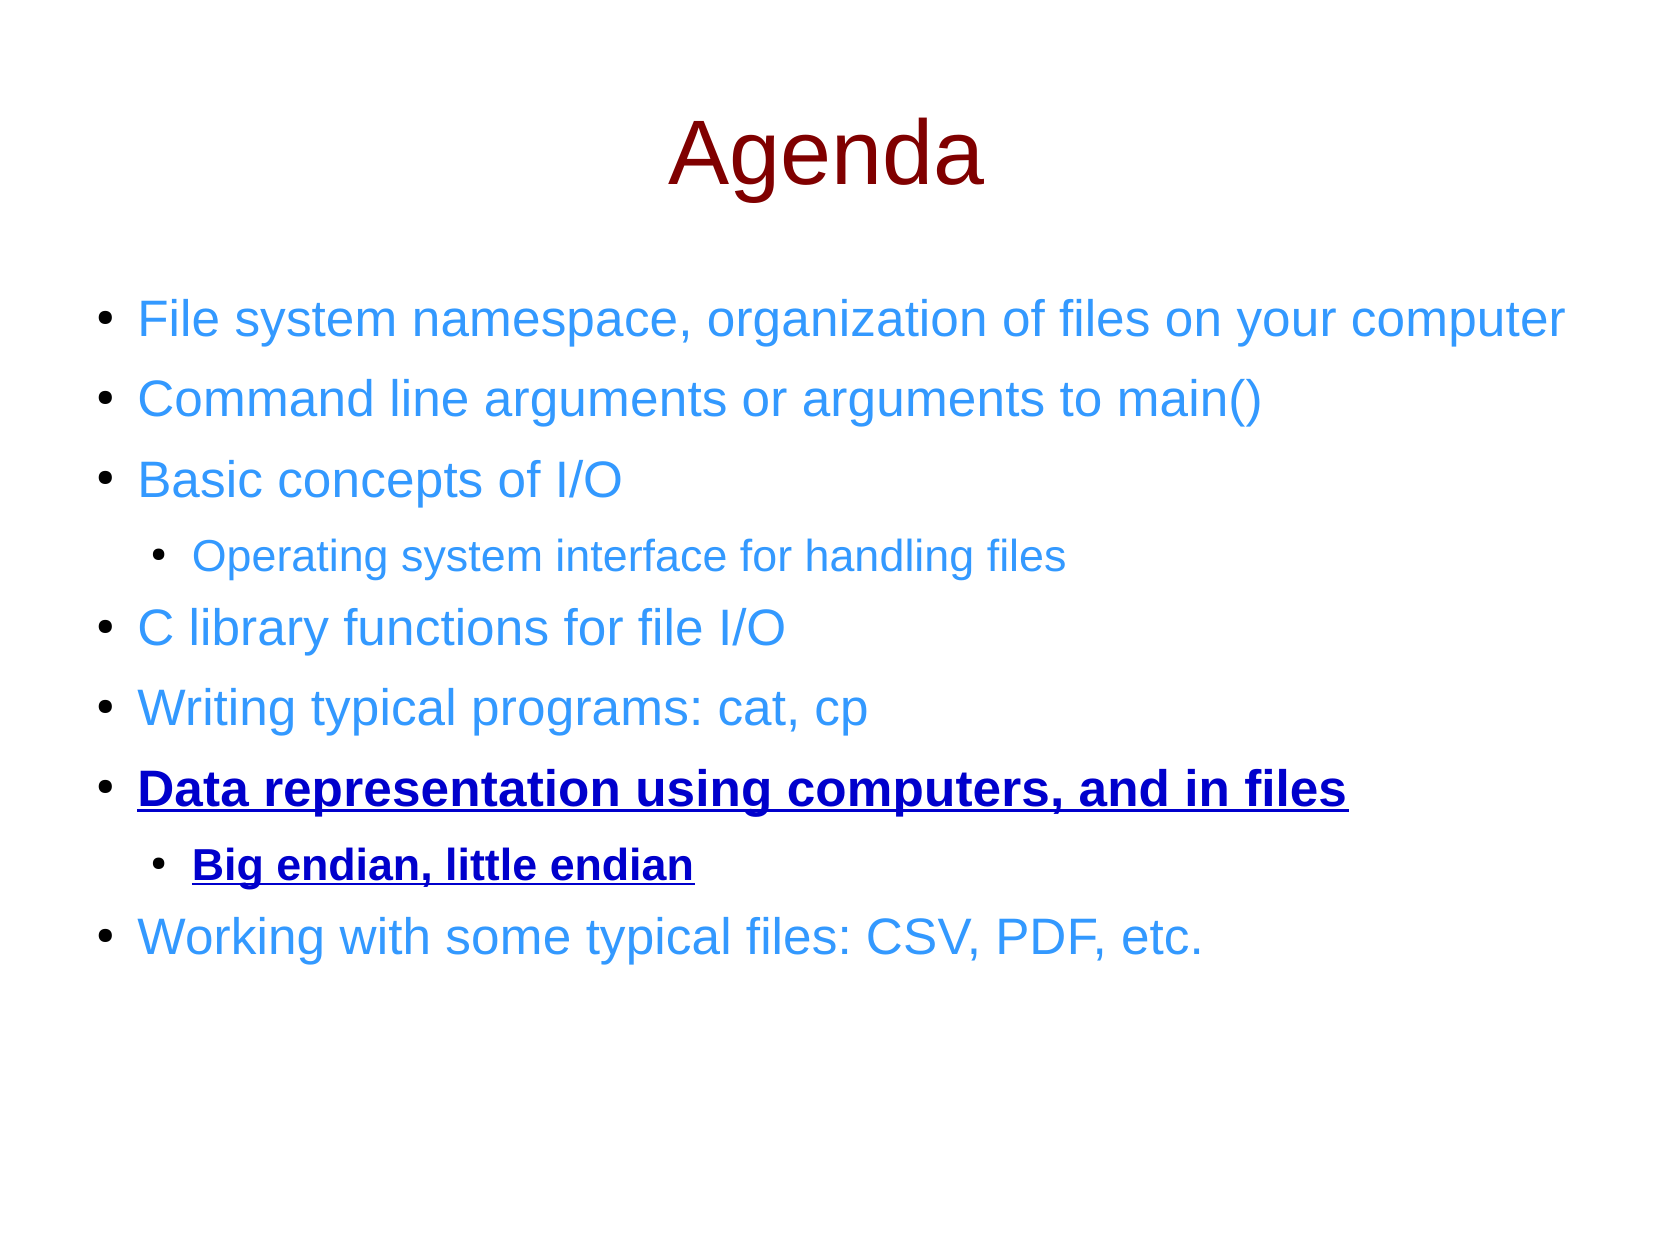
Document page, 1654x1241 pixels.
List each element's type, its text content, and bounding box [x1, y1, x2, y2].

title Agenda [82, 49, 1571, 257]
list File system namespace, organization of files on your computer Command line arguments or arguments to main() Basic concepts of I/O Operating system interface for handling files C library functions for file I/O Writing typical programs: cat, cp Data representation using computers, and in files Big endian, little endian Working with some typical files: CSV, PDF, etc. [82, 290, 1571, 1010]
